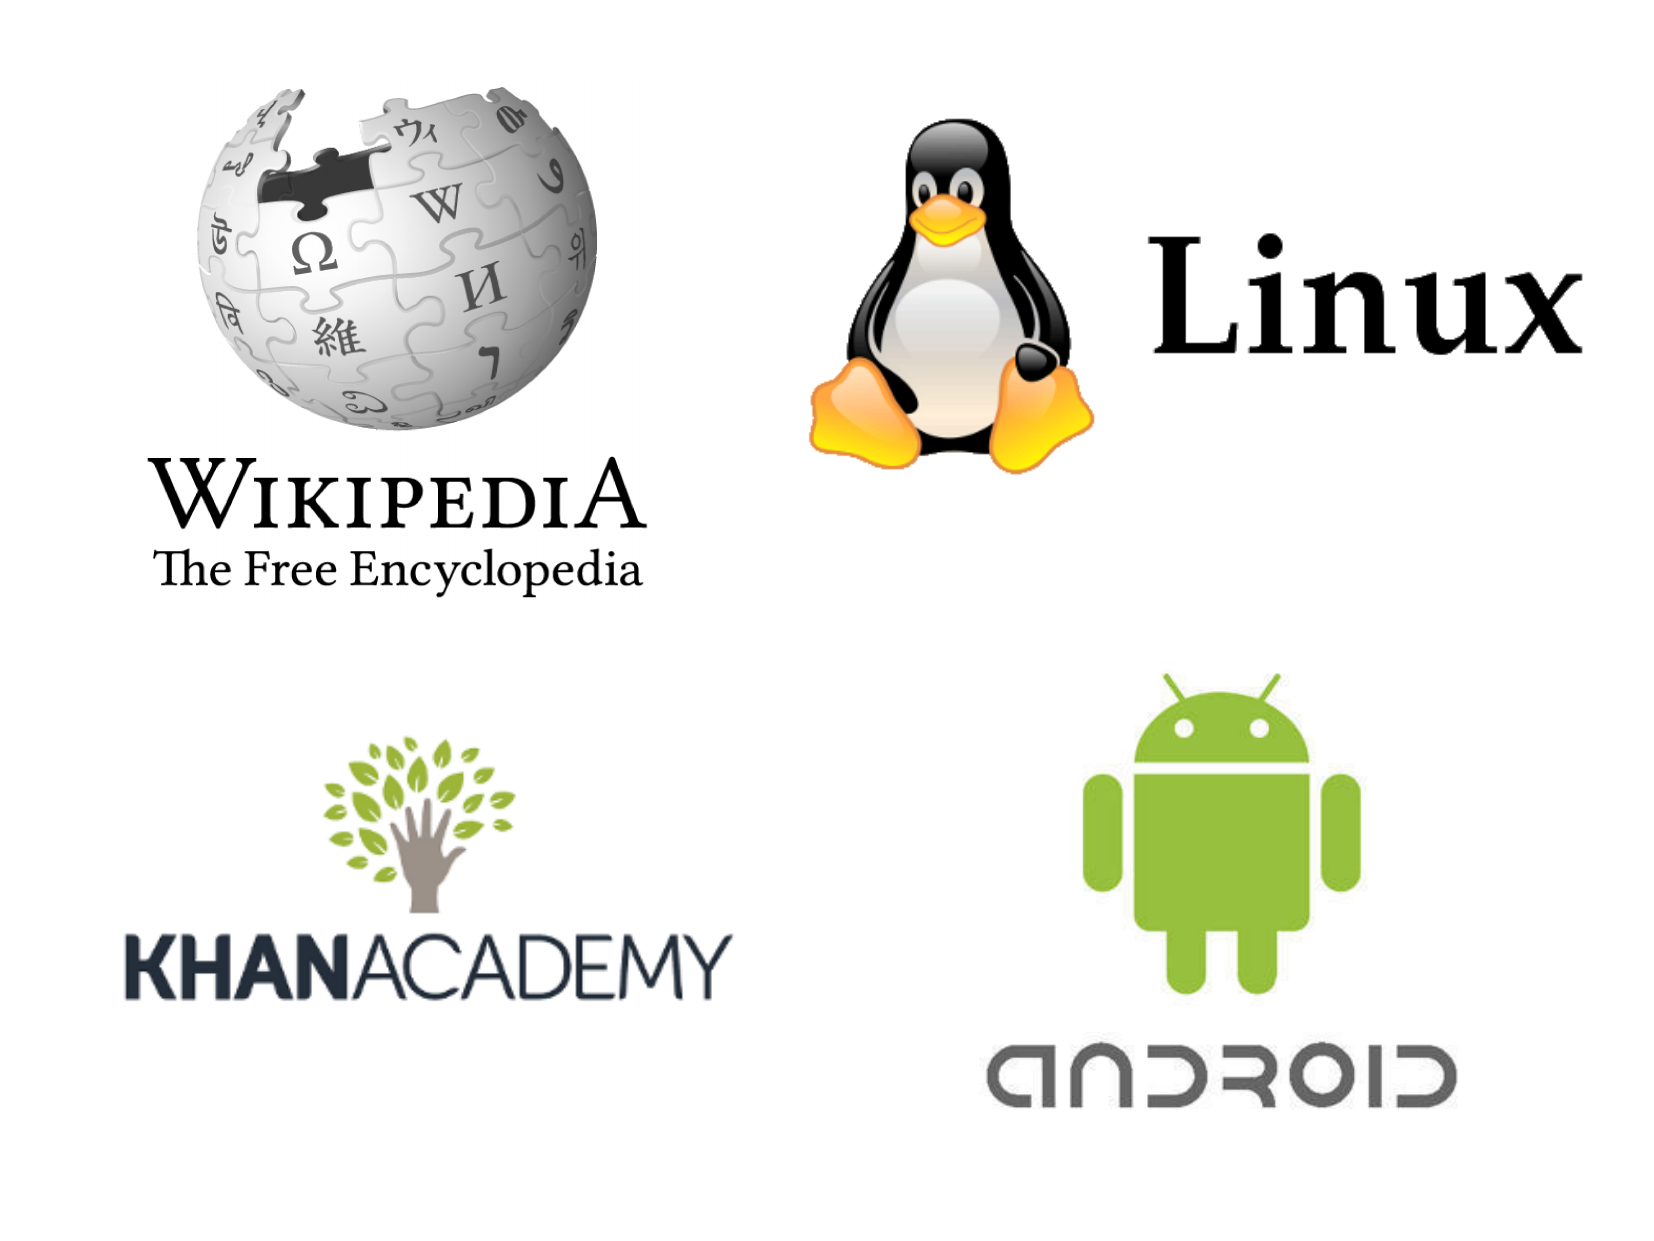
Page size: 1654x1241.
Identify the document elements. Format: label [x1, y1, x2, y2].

picture [825, 610, 1600, 1171]
picture [780, 89, 1607, 511]
picture [135, 74, 680, 601]
picture [60, 678, 789, 1096]
